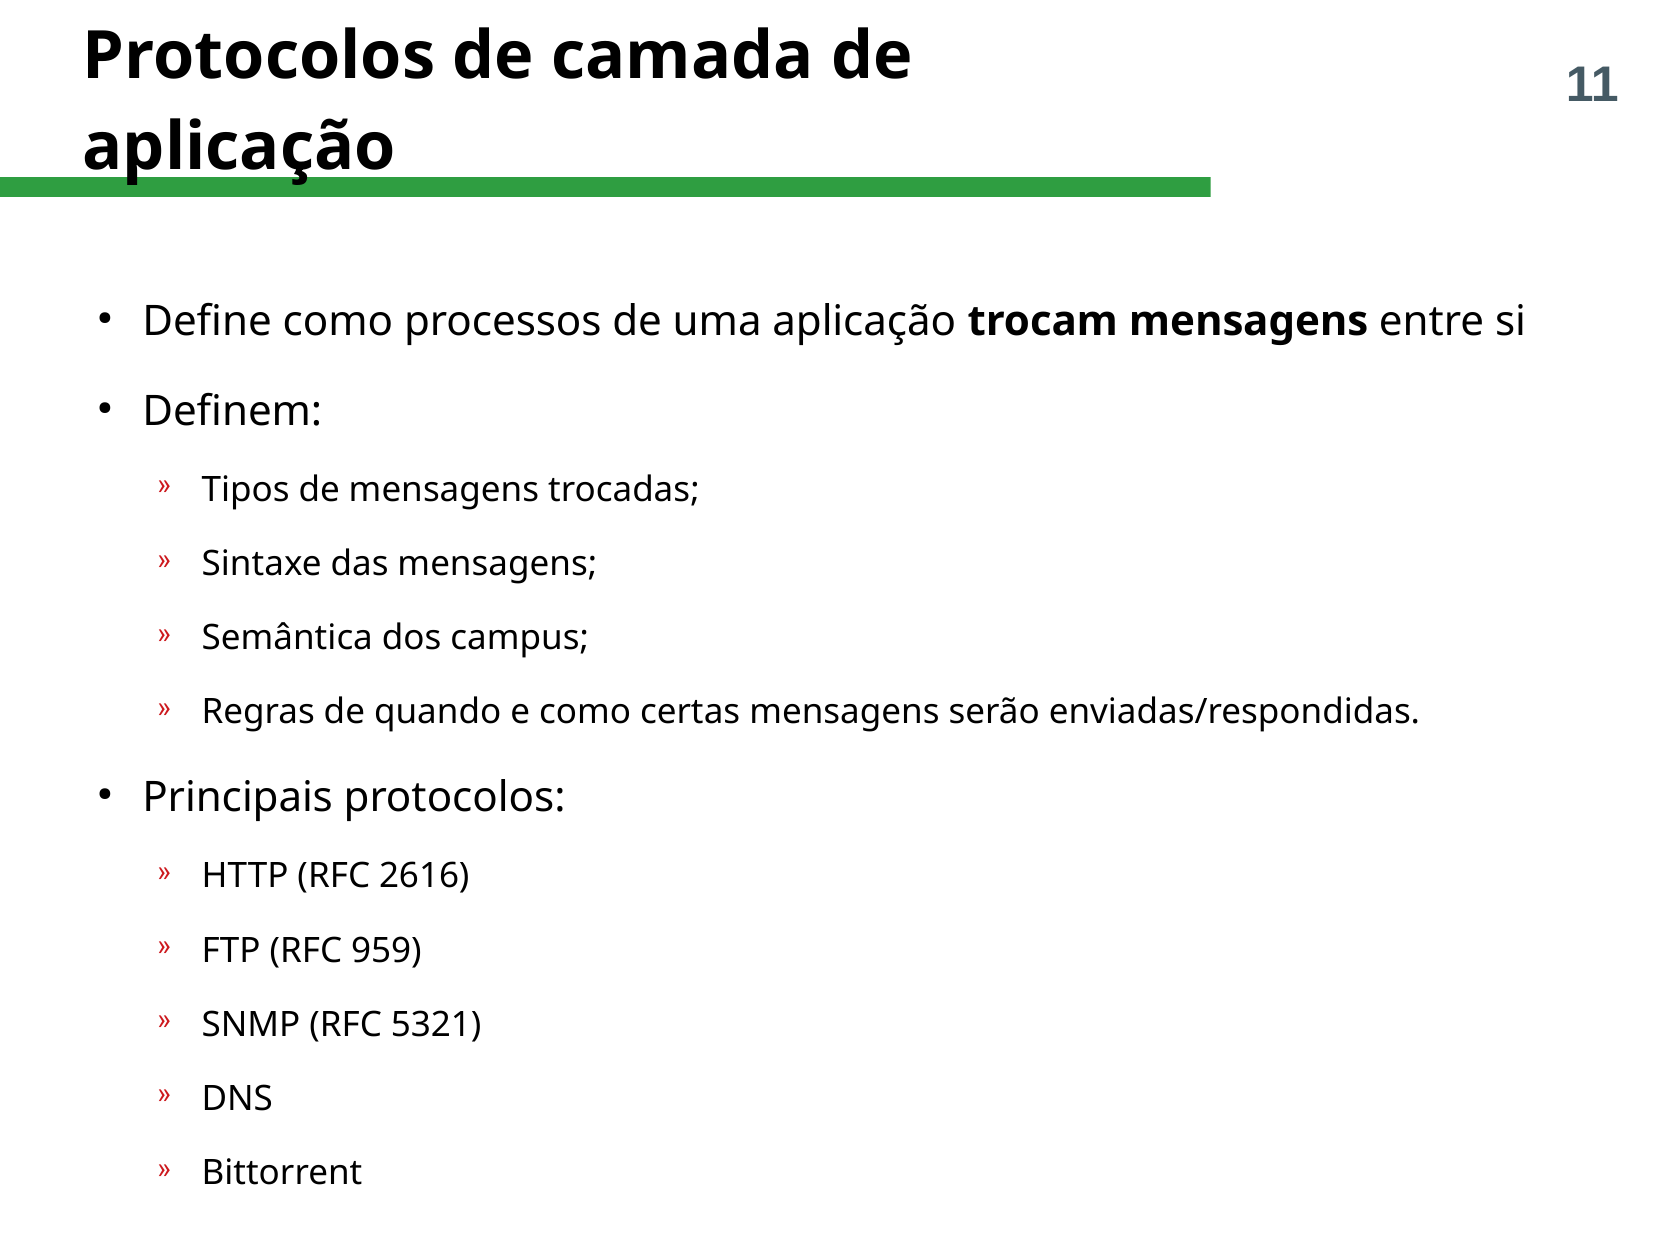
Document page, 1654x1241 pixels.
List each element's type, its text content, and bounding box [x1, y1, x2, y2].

list Define como processos de uma aplicação trocam mensagens entre si Definem: Tipos de mensagens trocadas; Sintaxe das mensagens; Semântica dos campus; Regras de quando e como certas mensagens serão enviadas/respondidas. Principais protocolos: HTTP (RFC 2616) FTP (RFC 959) SNMP (RFC 5321) DNS Bittorrent [82, 290, 1571, 1211]
title Protocolos de camada de aplicação [82, 0, 1152, 202]
